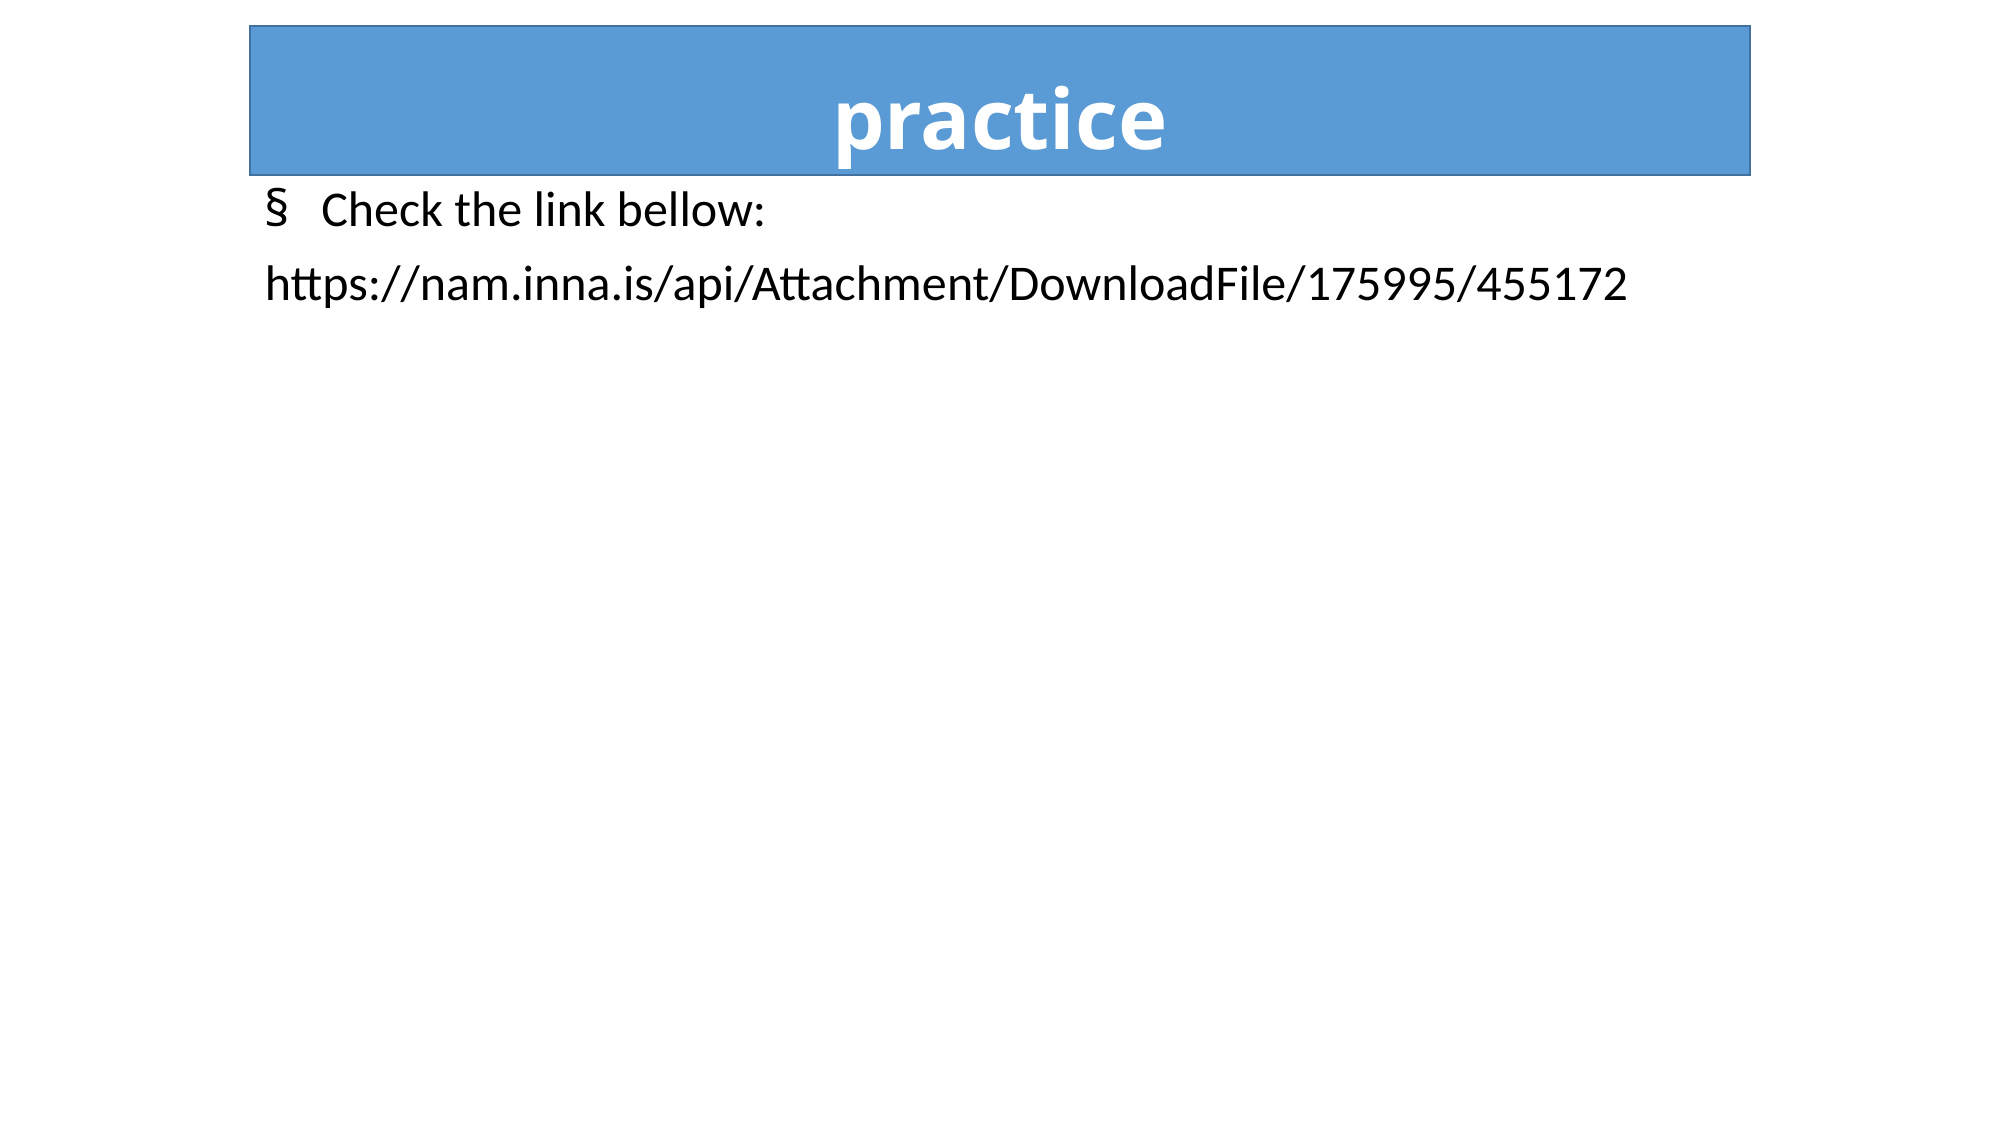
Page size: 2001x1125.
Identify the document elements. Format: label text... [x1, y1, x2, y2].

title practice [249, 26, 1750, 175]
subtitle Check the link bellow: https://nam.inna.is/api/Attachment/DownloadFile/175995/455172 [249, 175, 1750, 1086]
